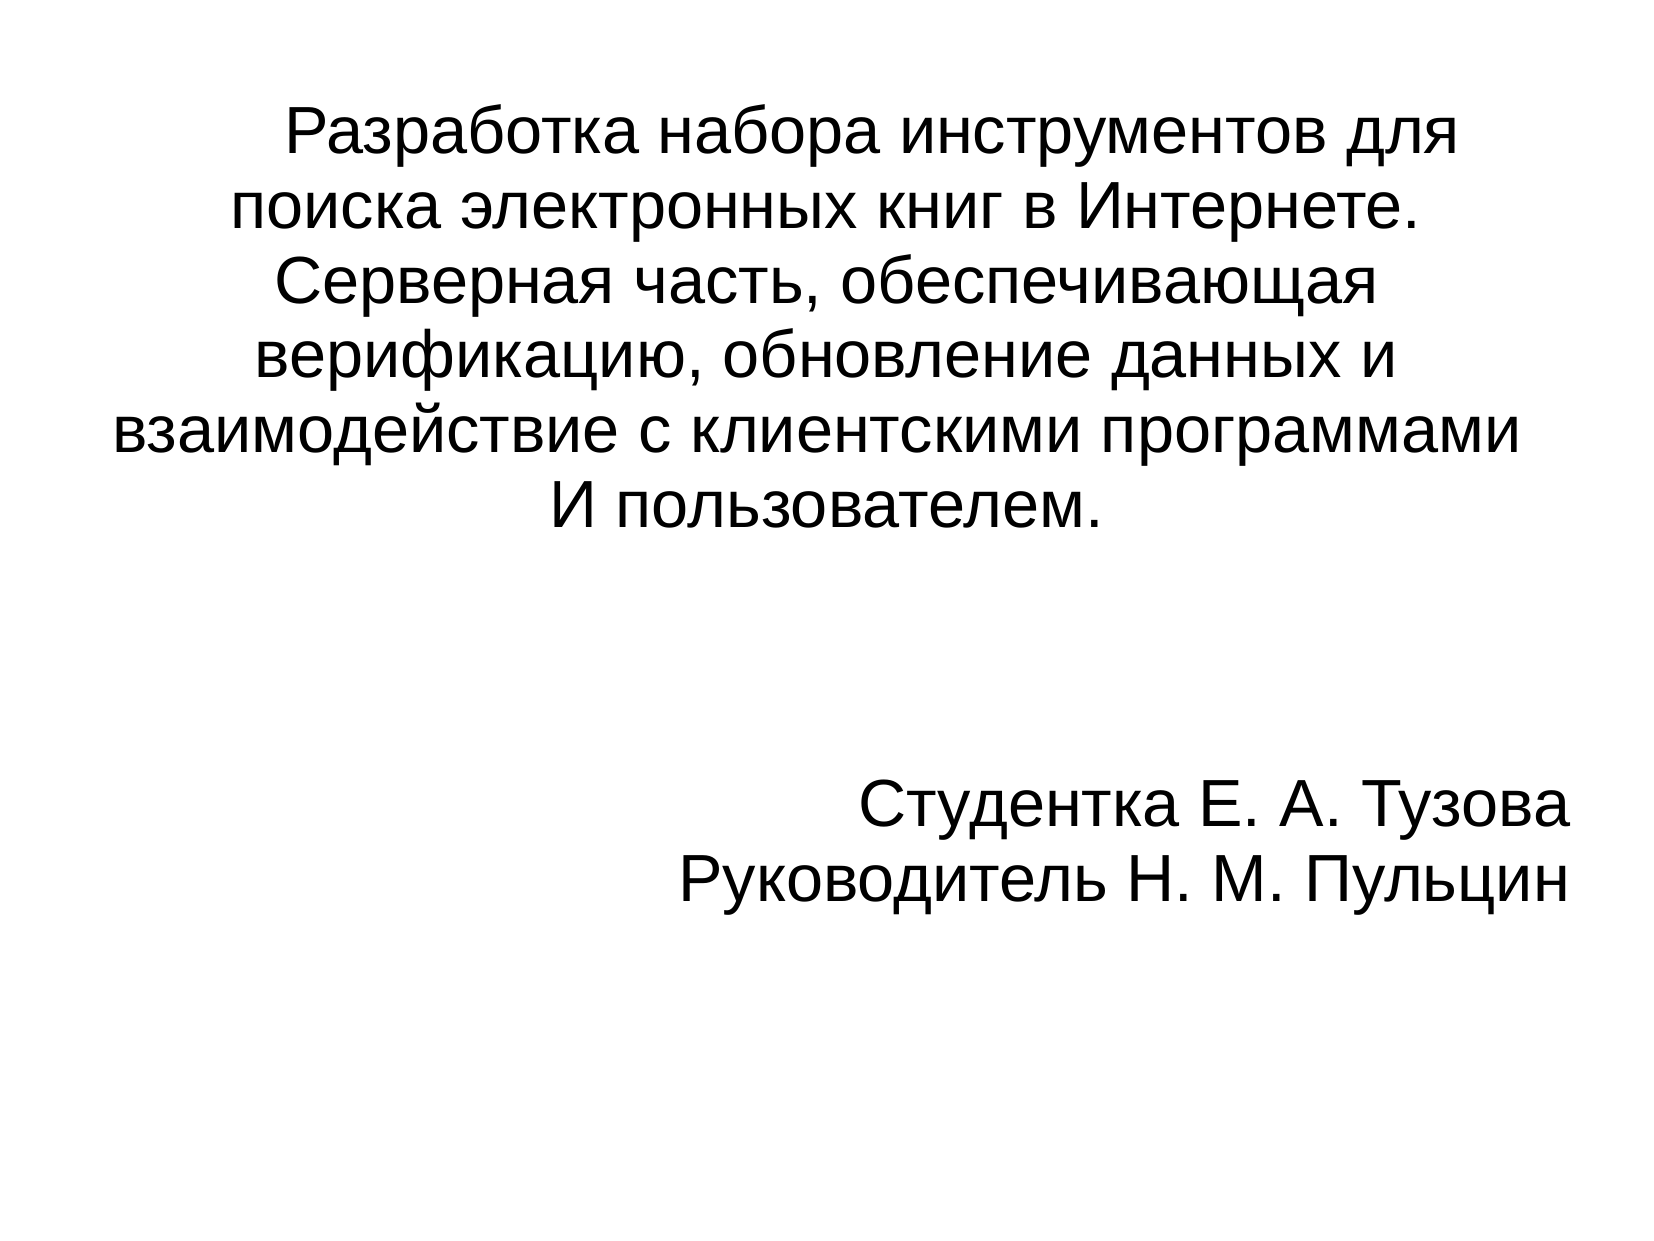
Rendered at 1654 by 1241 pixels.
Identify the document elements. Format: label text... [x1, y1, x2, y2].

subtitle Разработка набора инструментов для поиска электронных книг в Интернете. Серверная часть, обеспечивающая верификацию, обновление данных и взаимодействие с клиентскими программами И пользователем. Студентка Е. А. Тузова Руководитель Н. М. Пульцин [82, 39, 1571, 1119]
